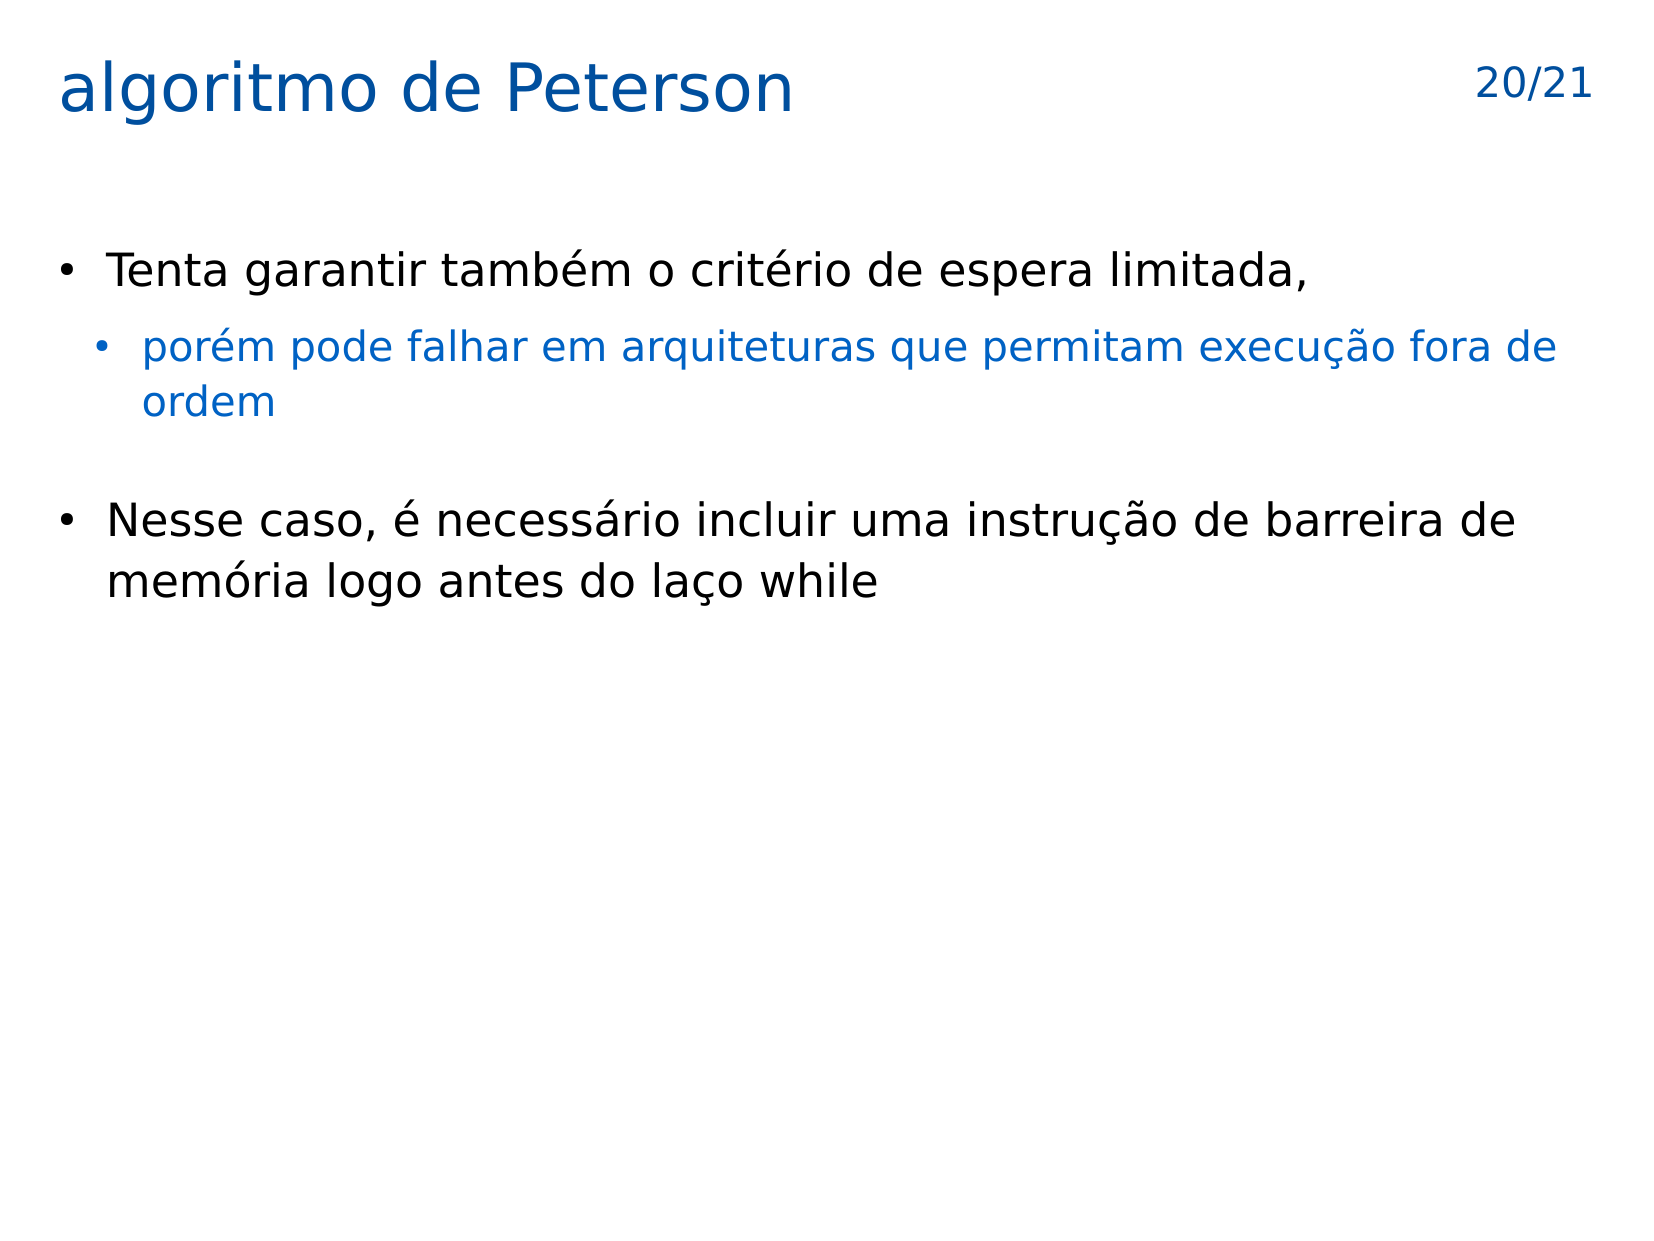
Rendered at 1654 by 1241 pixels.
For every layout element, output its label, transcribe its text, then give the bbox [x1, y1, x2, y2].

list Tenta garantir também o critério de espera limitada, porém pode falhar em arquiteturas que permitam execução fora de ordem Nesse caso, é necessário incluir uma instrução de barreira de memória logo antes do laço while [59, 236, 1595, 1211]
title algoritmo de Peterson [59, 29, 1625, 148]
